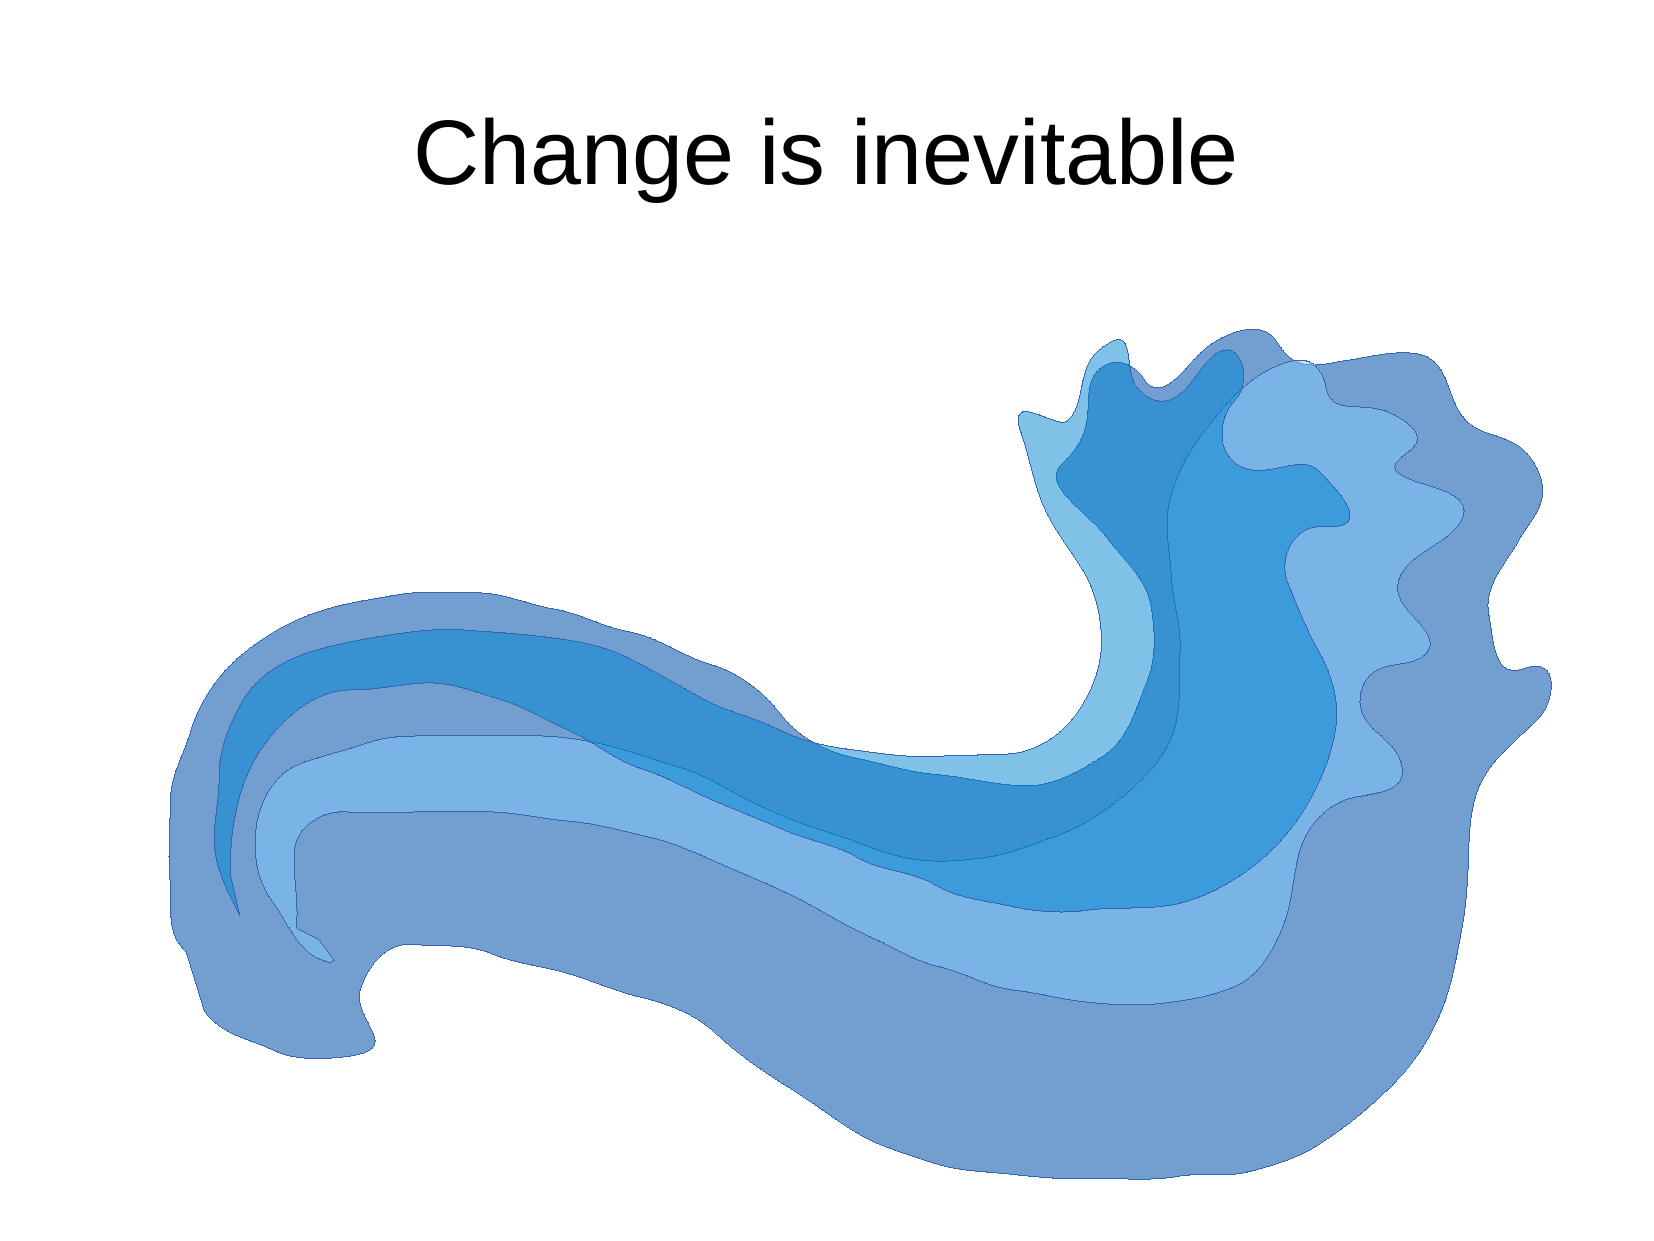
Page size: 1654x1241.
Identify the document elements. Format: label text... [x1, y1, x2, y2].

text_box [168, 329, 1552, 1180]
title Change is inevitable [82, 49, 1571, 257]
